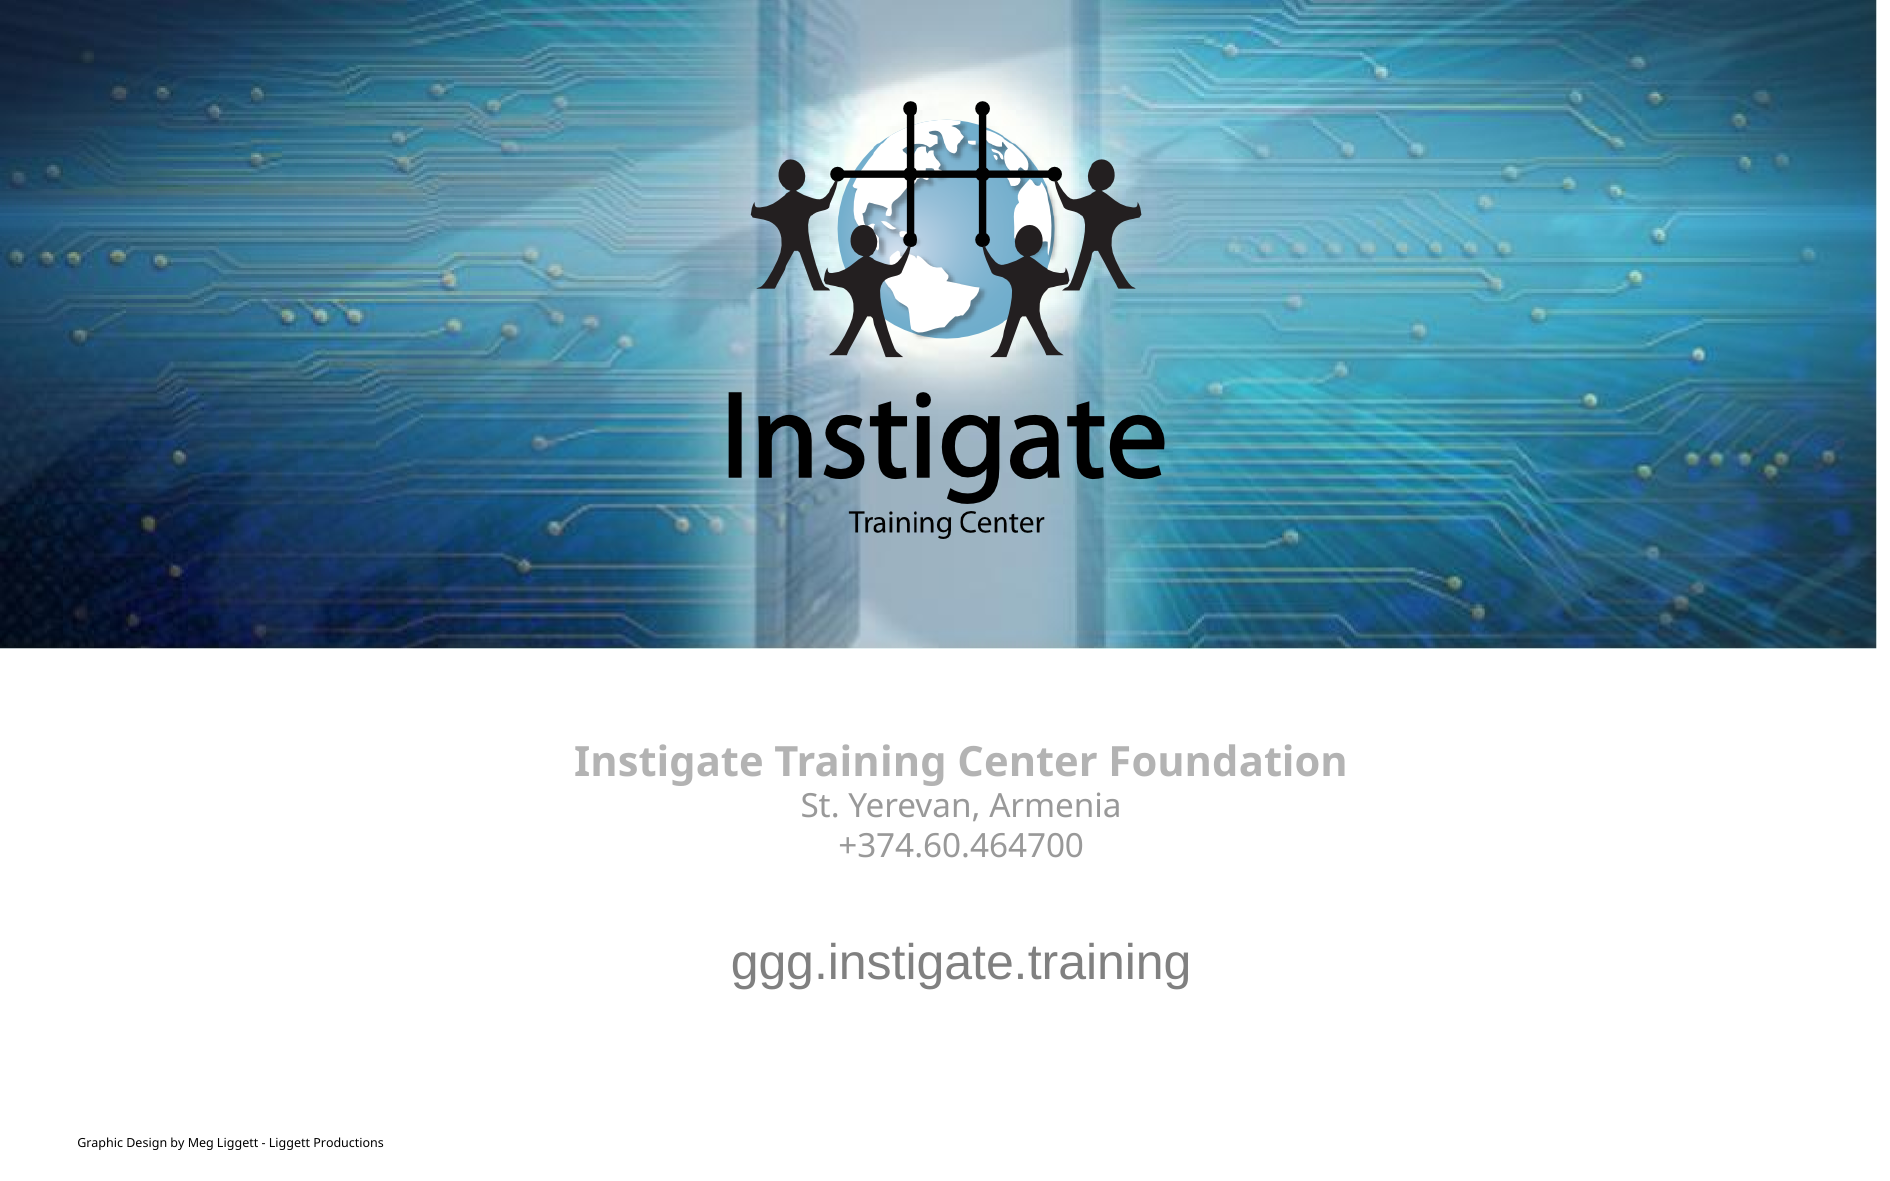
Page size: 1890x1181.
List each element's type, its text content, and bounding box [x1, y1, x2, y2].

picture [0, 0, 1877, 649]
text_box Instigate Training Center Foundation St. Yerevan, Armenia +374.60.464700 ggg.instigate.training [299, 726, 1623, 1029]
